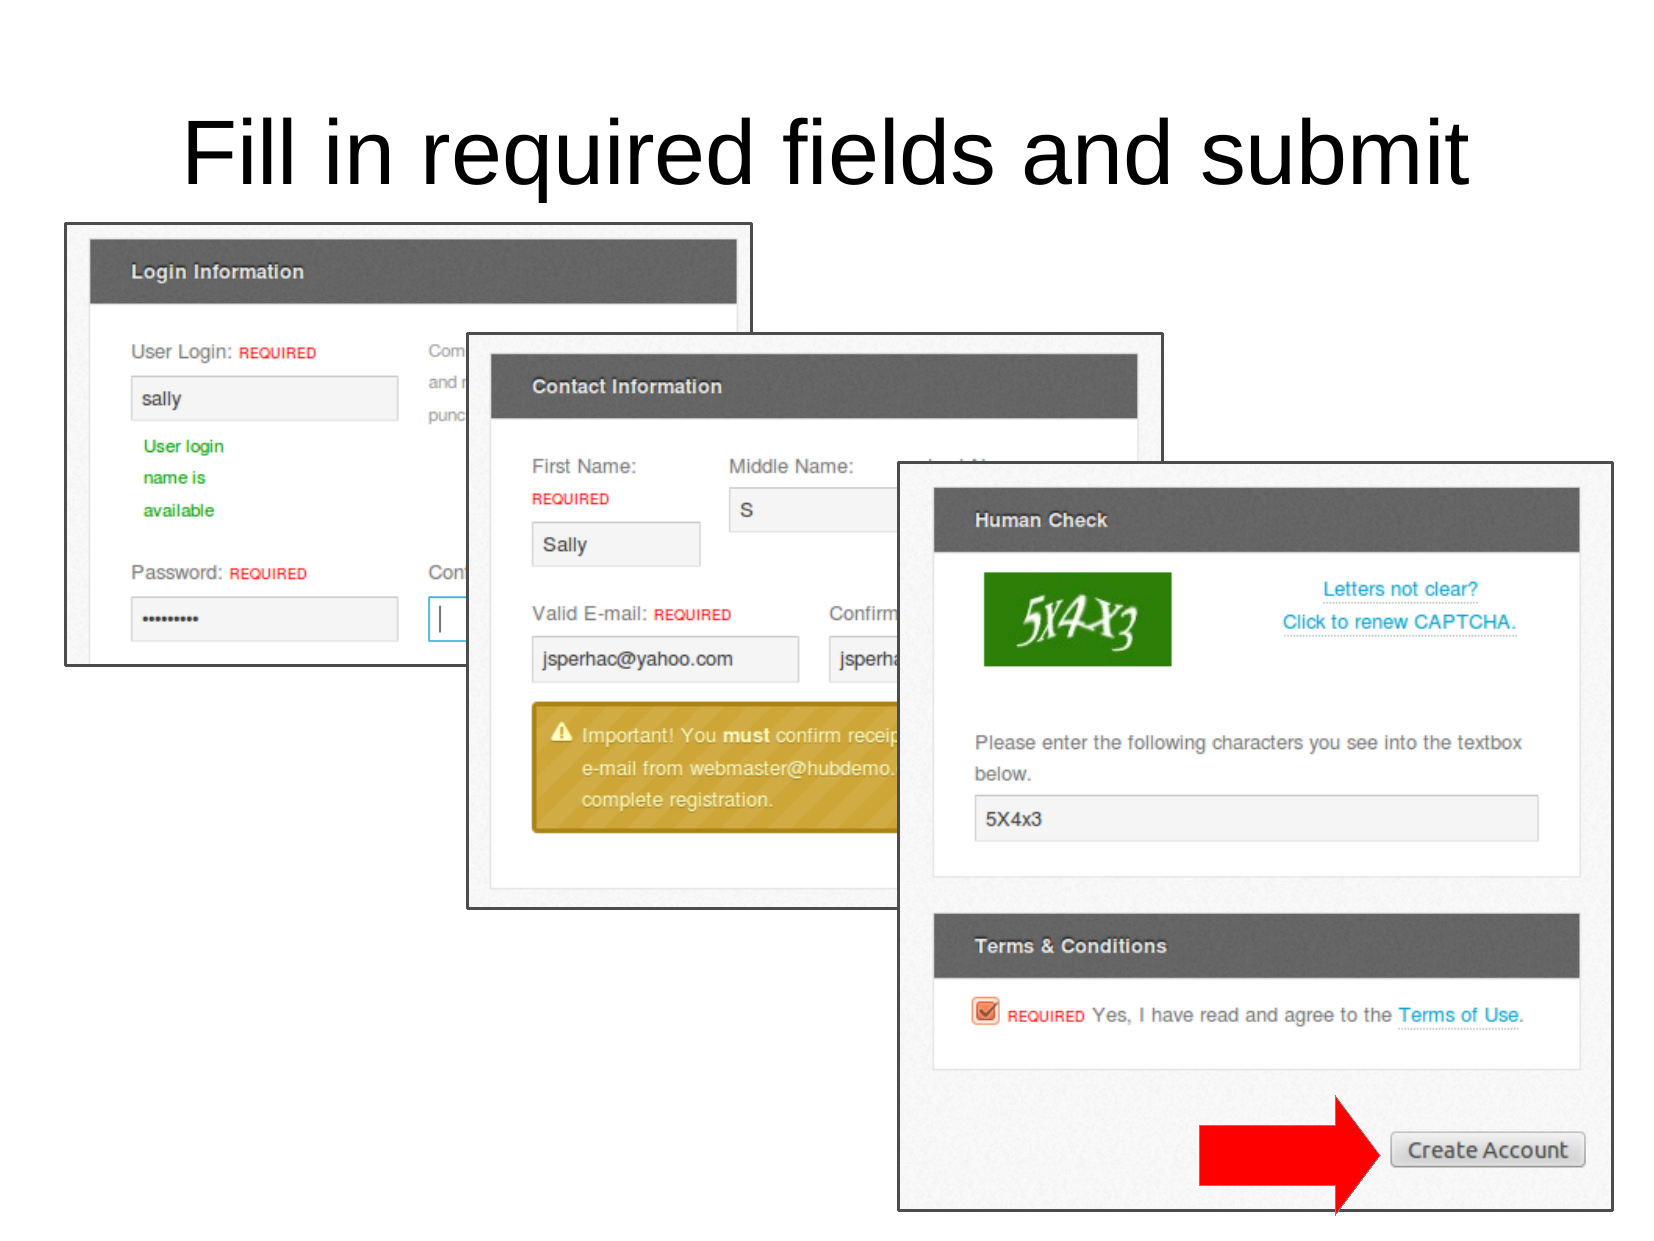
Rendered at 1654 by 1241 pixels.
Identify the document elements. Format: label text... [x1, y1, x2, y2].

text_box [1199, 1095, 1381, 1216]
title Fill in required fields and submit [82, 49, 1571, 257]
picture [67, 225, 751, 665]
picture [468, 334, 1161, 907]
picture [900, 463, 1611, 1210]
